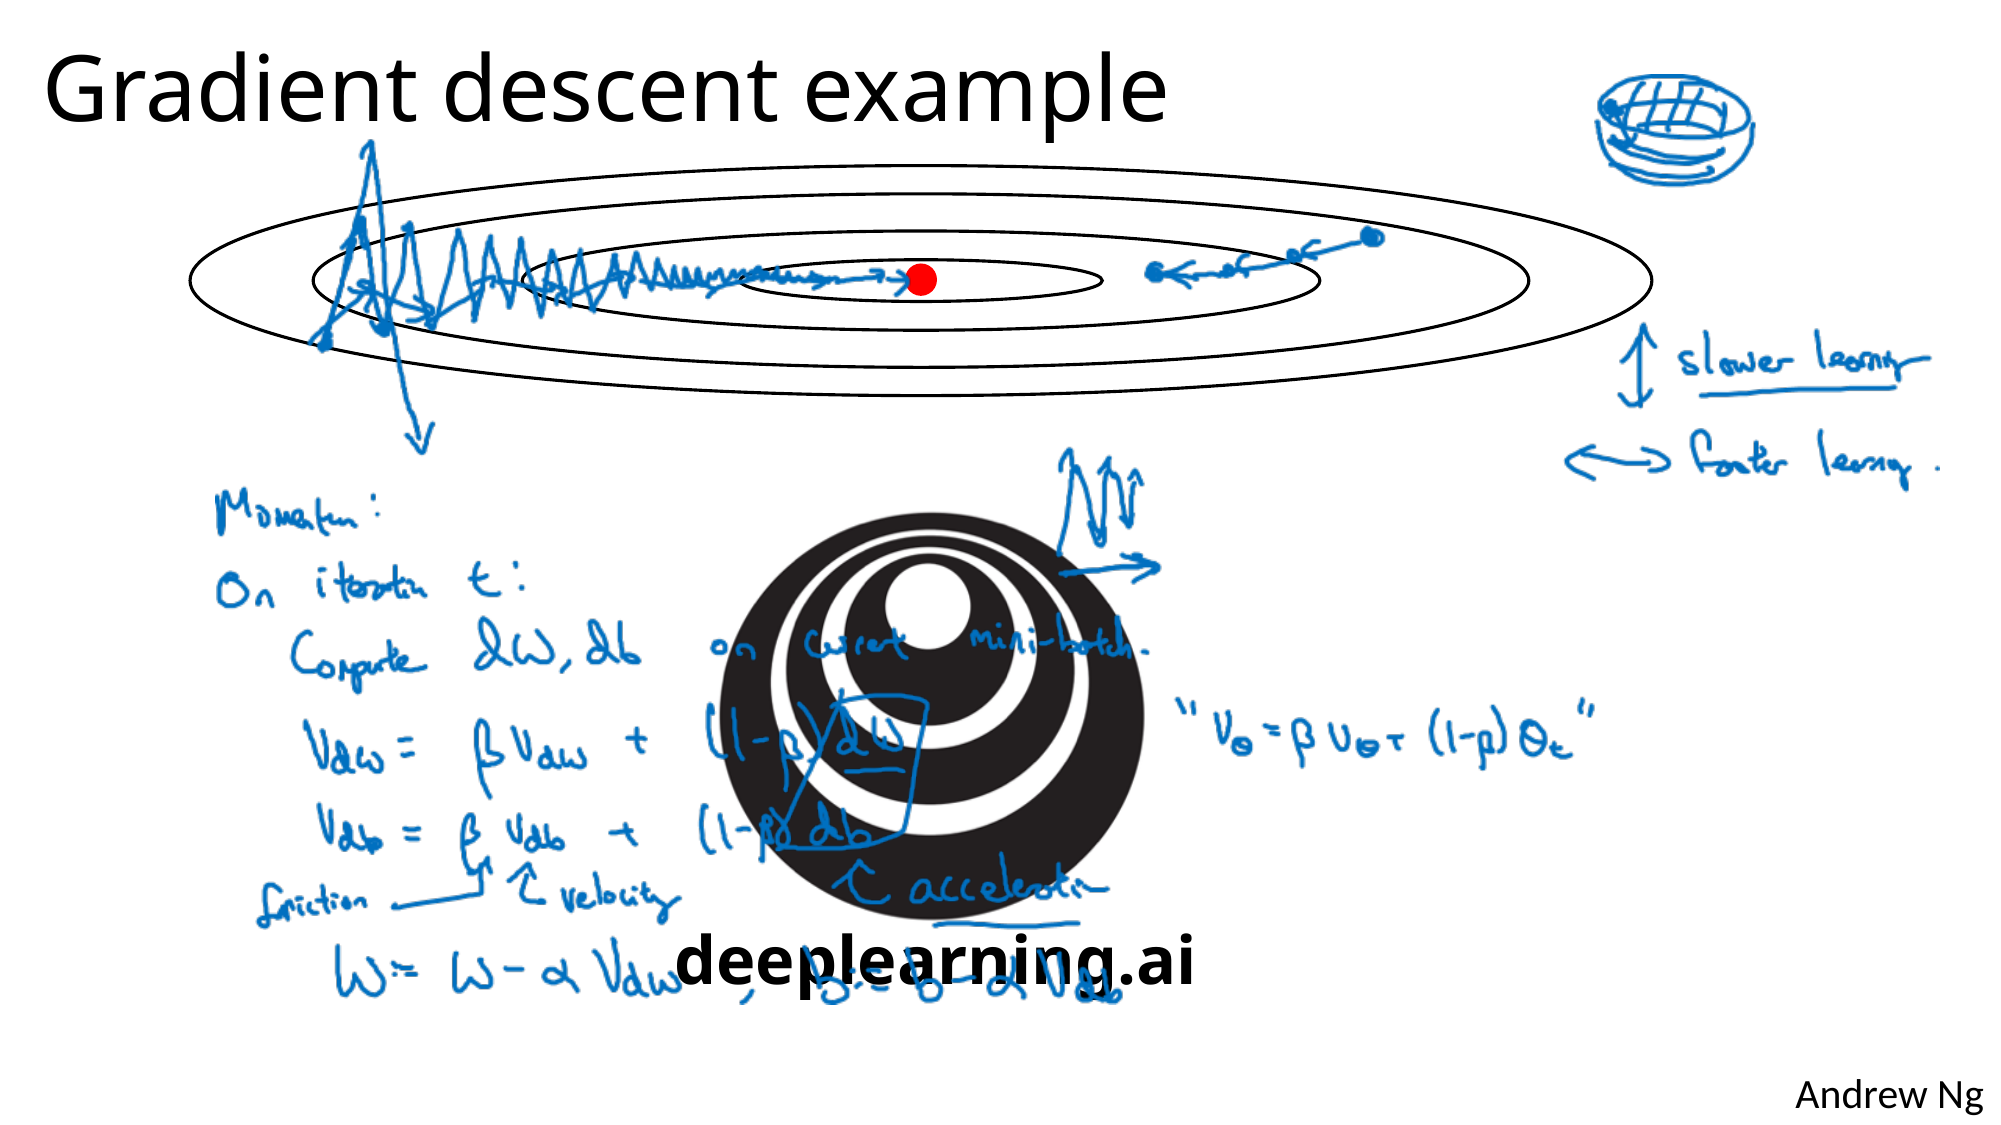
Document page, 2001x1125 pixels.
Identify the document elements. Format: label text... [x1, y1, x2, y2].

picture [215, 74, 1940, 1005]
title Gradient descent example [27, 35, 1868, 253]
